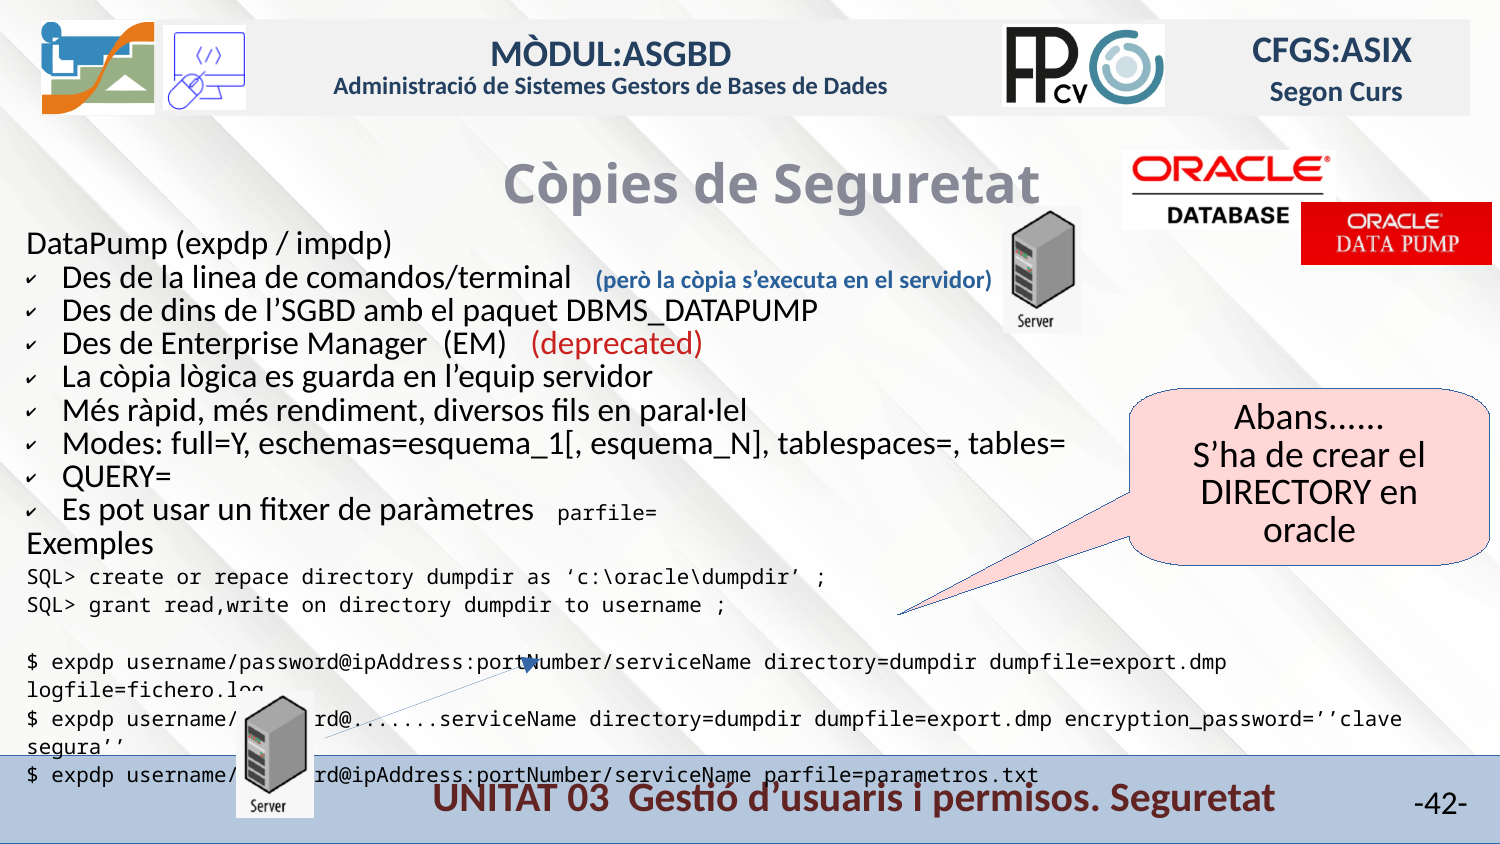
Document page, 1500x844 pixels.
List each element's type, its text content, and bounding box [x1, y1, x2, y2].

title Còpies de Seguretat [502, 149, 1159, 229]
picture [0, 0, 1500, 818]
text_box DataPump (expdp / impdp) Des de la linea de comandos/terminal (però la còpia s’executa en el servidor) Des de dins de l’SGBD amb el paquet DBMS_DATAPUMP Des de Enterprise Manager (EM) (deprecated) La còpia lògica es guarda en l’equip servidor Més ràpid, més rendiment, diversos fils en paral·lel Modes: full=Y, eschemas=esquema_1[, esquema_N], tablespaces=, tables= QUERY= Es pot usar un fitxer de paràmetres parfile= Exemples SQL> create or repace directory dumpdir as ‘c:\oracle\dumpdir’ ; SQL> grant read,write on directory dumpdir to username ; $ expdp username/password@ipAddress:portNumber/serviceName directory=dumpdir dumpfile=export.dmp logfile=fichero.log $ expdp username/password@.......serviceName directory=dumpdir dumpfile=export.dmp encryption_password=’’clave segura’’ $ expdp username/password@ipAddress:portNumber/serviceName parfile=parametros.txt [26, 229, 1472, 708]
text_box Abans...... S’ha de crear el DIRECTORY en oracle [897, 388, 1490, 615]
